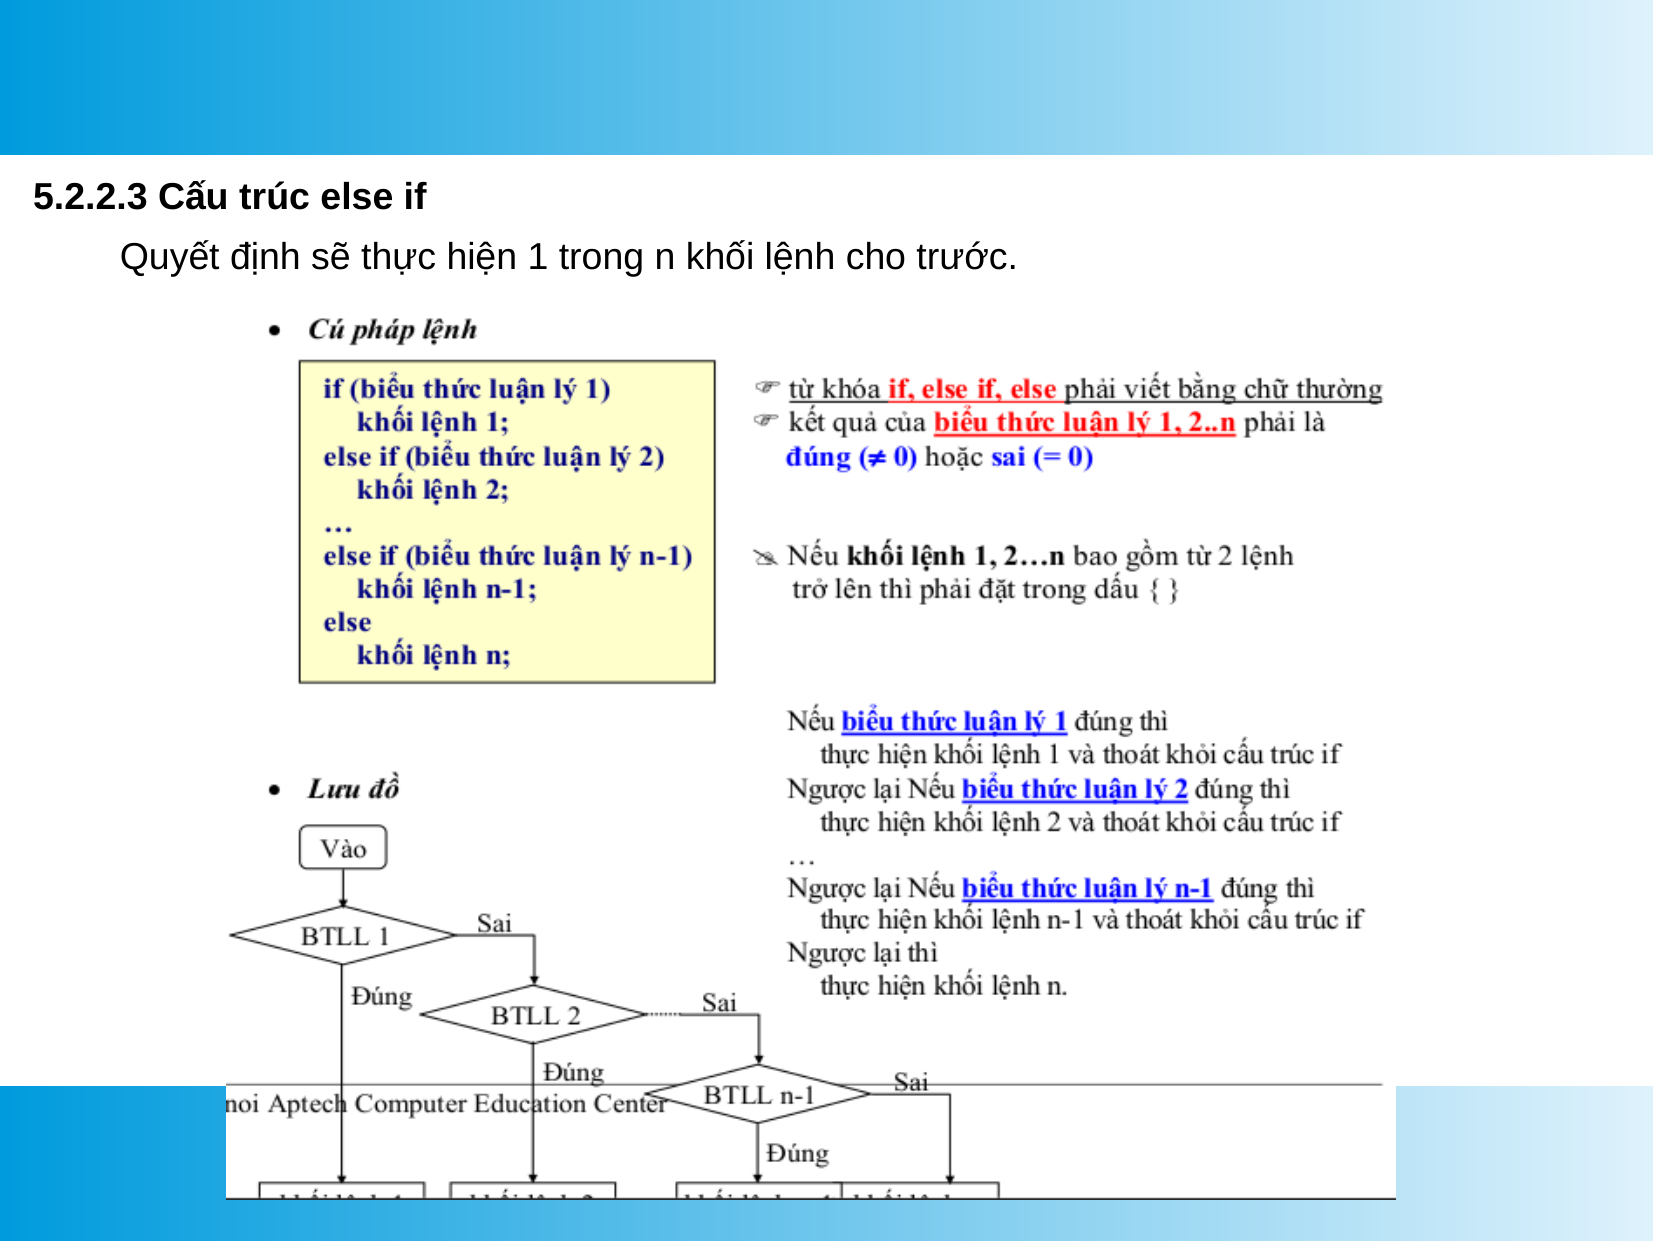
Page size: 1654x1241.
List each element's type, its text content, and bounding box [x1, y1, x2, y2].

text_box 5.2.2.3 Cấu trúc else if [18, 168, 451, 226]
text_box Quyết định sẽ thực hiện 1 trong n khối lệnh cho trước. [105, 228, 1034, 286]
picture [226, 304, 1396, 1201]
